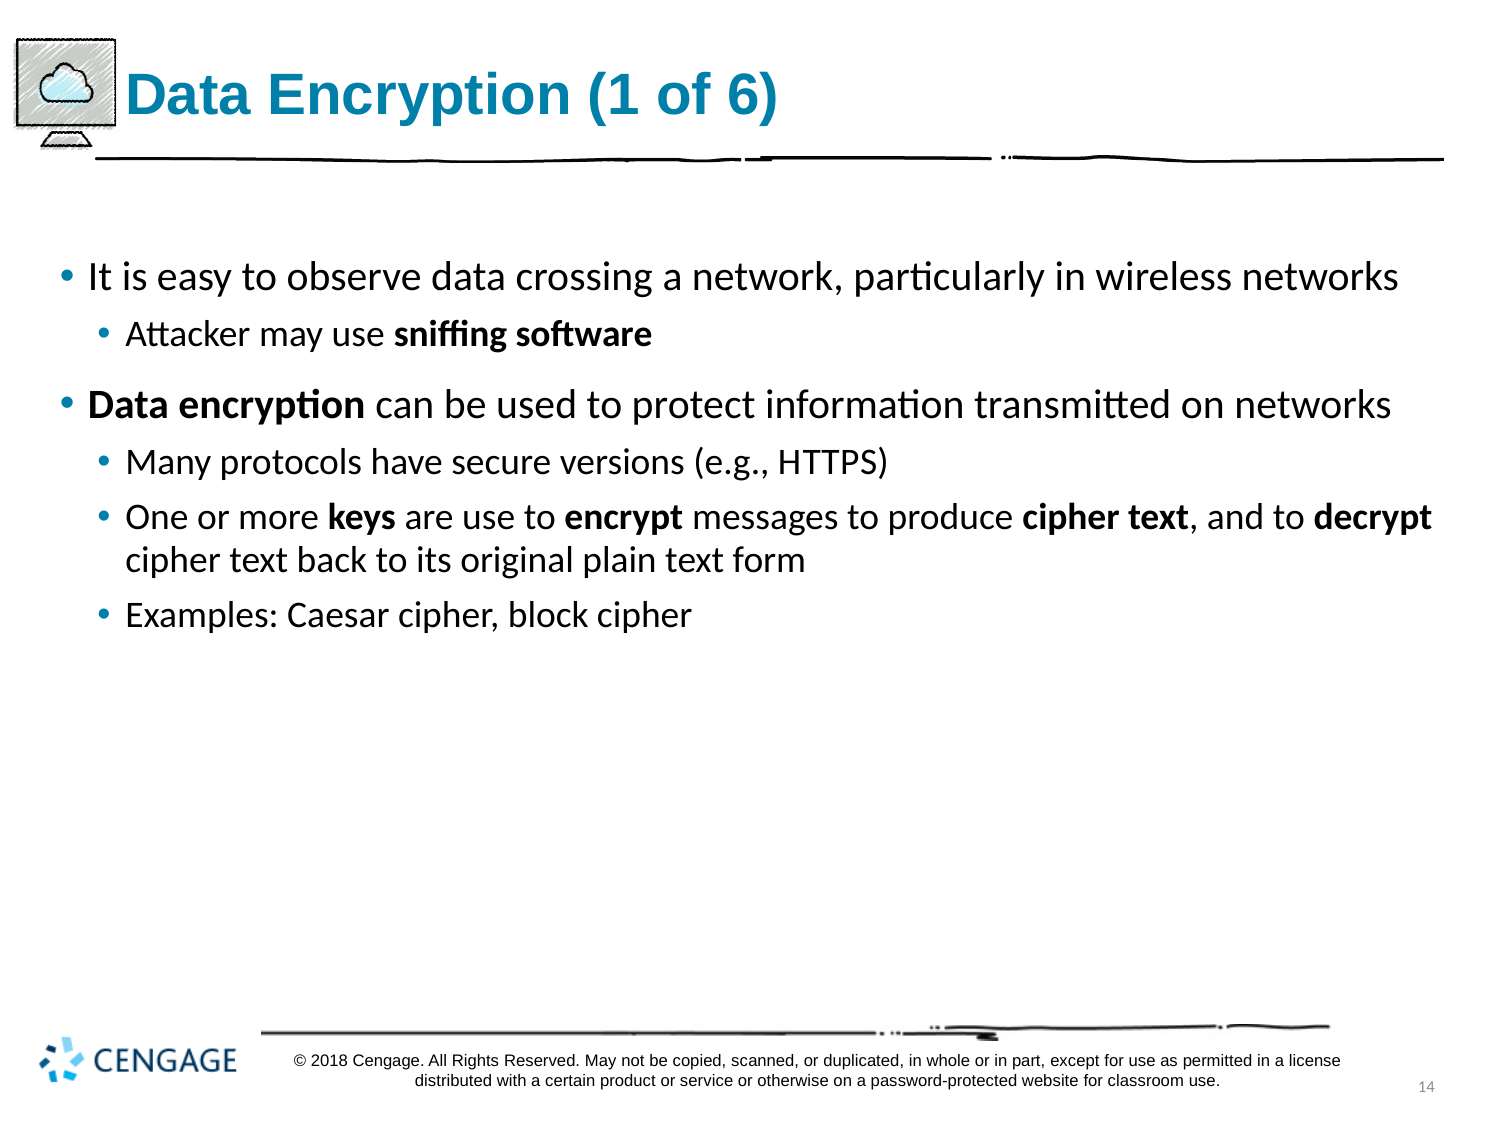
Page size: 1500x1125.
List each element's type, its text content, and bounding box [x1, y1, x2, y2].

title Data Encryption (1 of 6) [125, 55, 1442, 127]
footer © 2018 Cengage. All Rights Reserved. May not be copied, scanned, or duplicated, in whole or in part, except for use as permitted in a license distributed with a certain product or service or otherwise on a password-protected website for classroom use. [262, 1050, 1375, 1091]
picture [13, 36, 117, 151]
list It is easy to observe data crossing a network, particularly in wireless networks Attacker may use sniffing software Data encryption can be used to protect information transmitted on networks Many protocols have secure versions (e.g., H T T P S) One or more keys are use to encrypt messages to produce cipher text, and to decrypt cipher text back to its original plain text form Examples: Caesar cipher, block cipher [59, 252, 1441, 640]
picture [154, 155, 1444, 163]
picture [261, 1024, 1331, 1041]
picture [19, 1023, 249, 1095]
